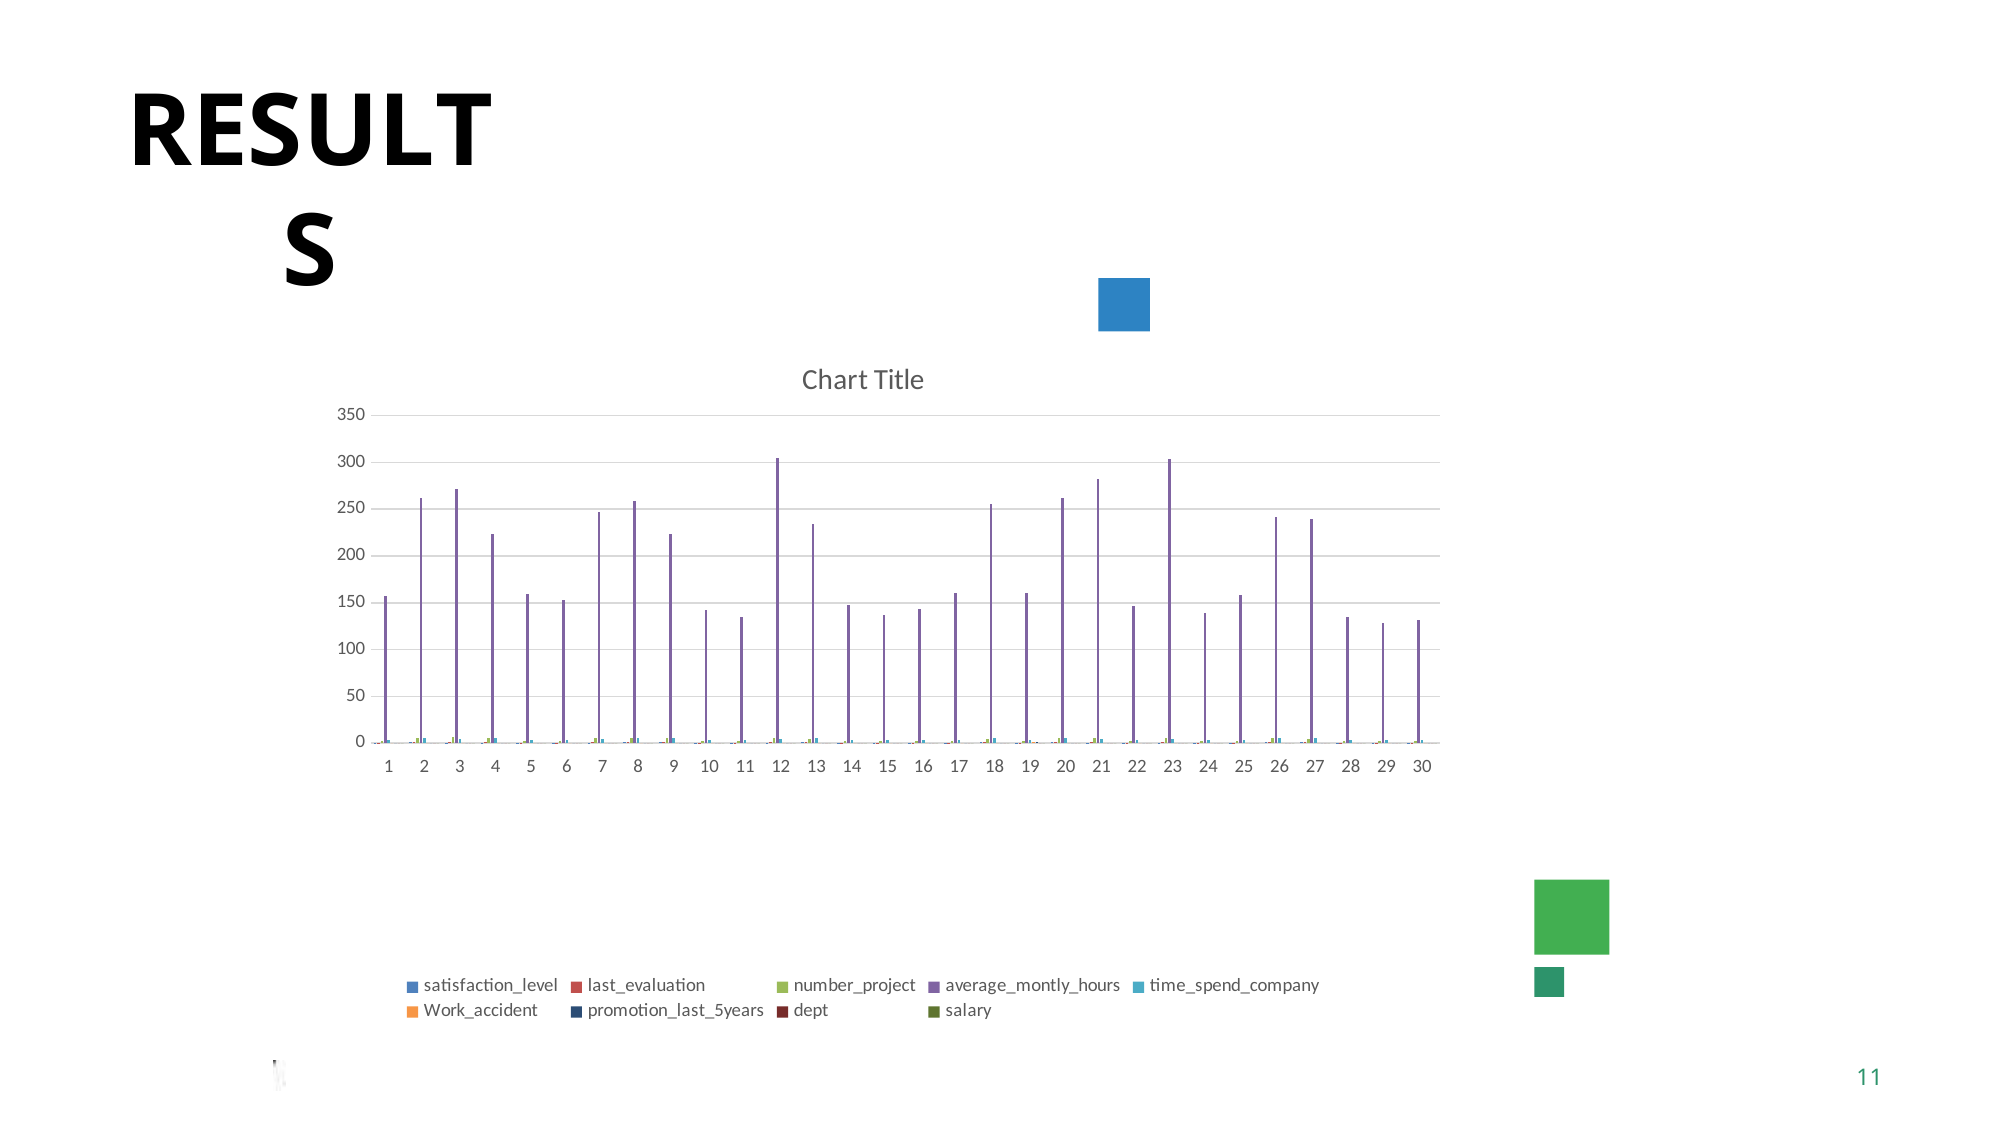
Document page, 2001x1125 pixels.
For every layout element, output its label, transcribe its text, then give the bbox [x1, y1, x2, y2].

picture [273, 1060, 286, 1091]
text_box [1098, 278, 1150, 332]
text_box [1534, 967, 1565, 997]
text_box [1534, 879, 1610, 955]
title RESULTS [123, 63, 524, 188]
chart [273, 337, 1453, 1028]
text_box 11 [1849, 1061, 1888, 1094]
